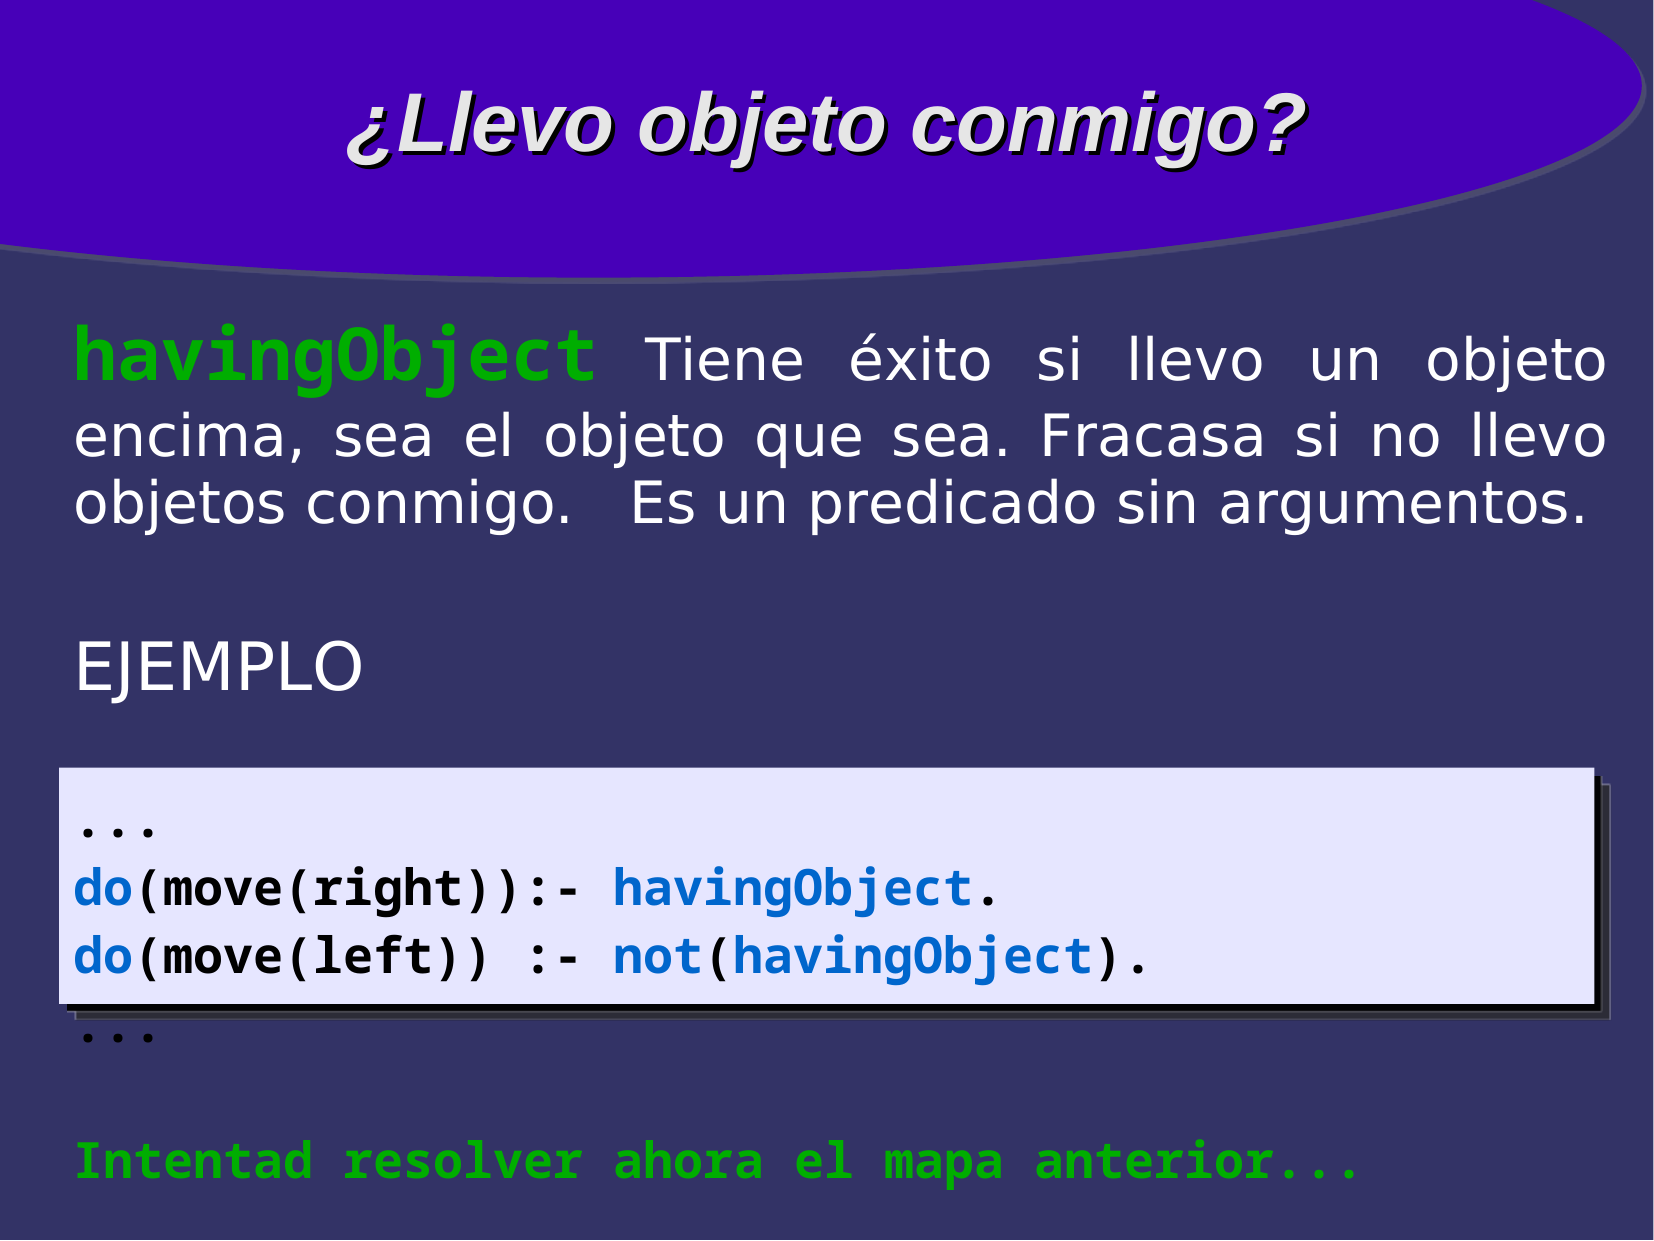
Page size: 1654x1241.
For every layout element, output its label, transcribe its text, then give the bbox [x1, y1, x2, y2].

text_box havingObject Tiene éxito si llevo un objeto encima, sea el objeto que sea. Fracasa si no llevo objetos conmigo. Es un predicado sin argumentos. EJEMPLO ... do(move(right)):- havingObject. do(move(left)) :- not(havingObject). ... Intentad resolver ahora el mapa anterior... [59, 295, 1625, 1241]
title ¿Llevo objeto conmigo? [121, 19, 1534, 227]
